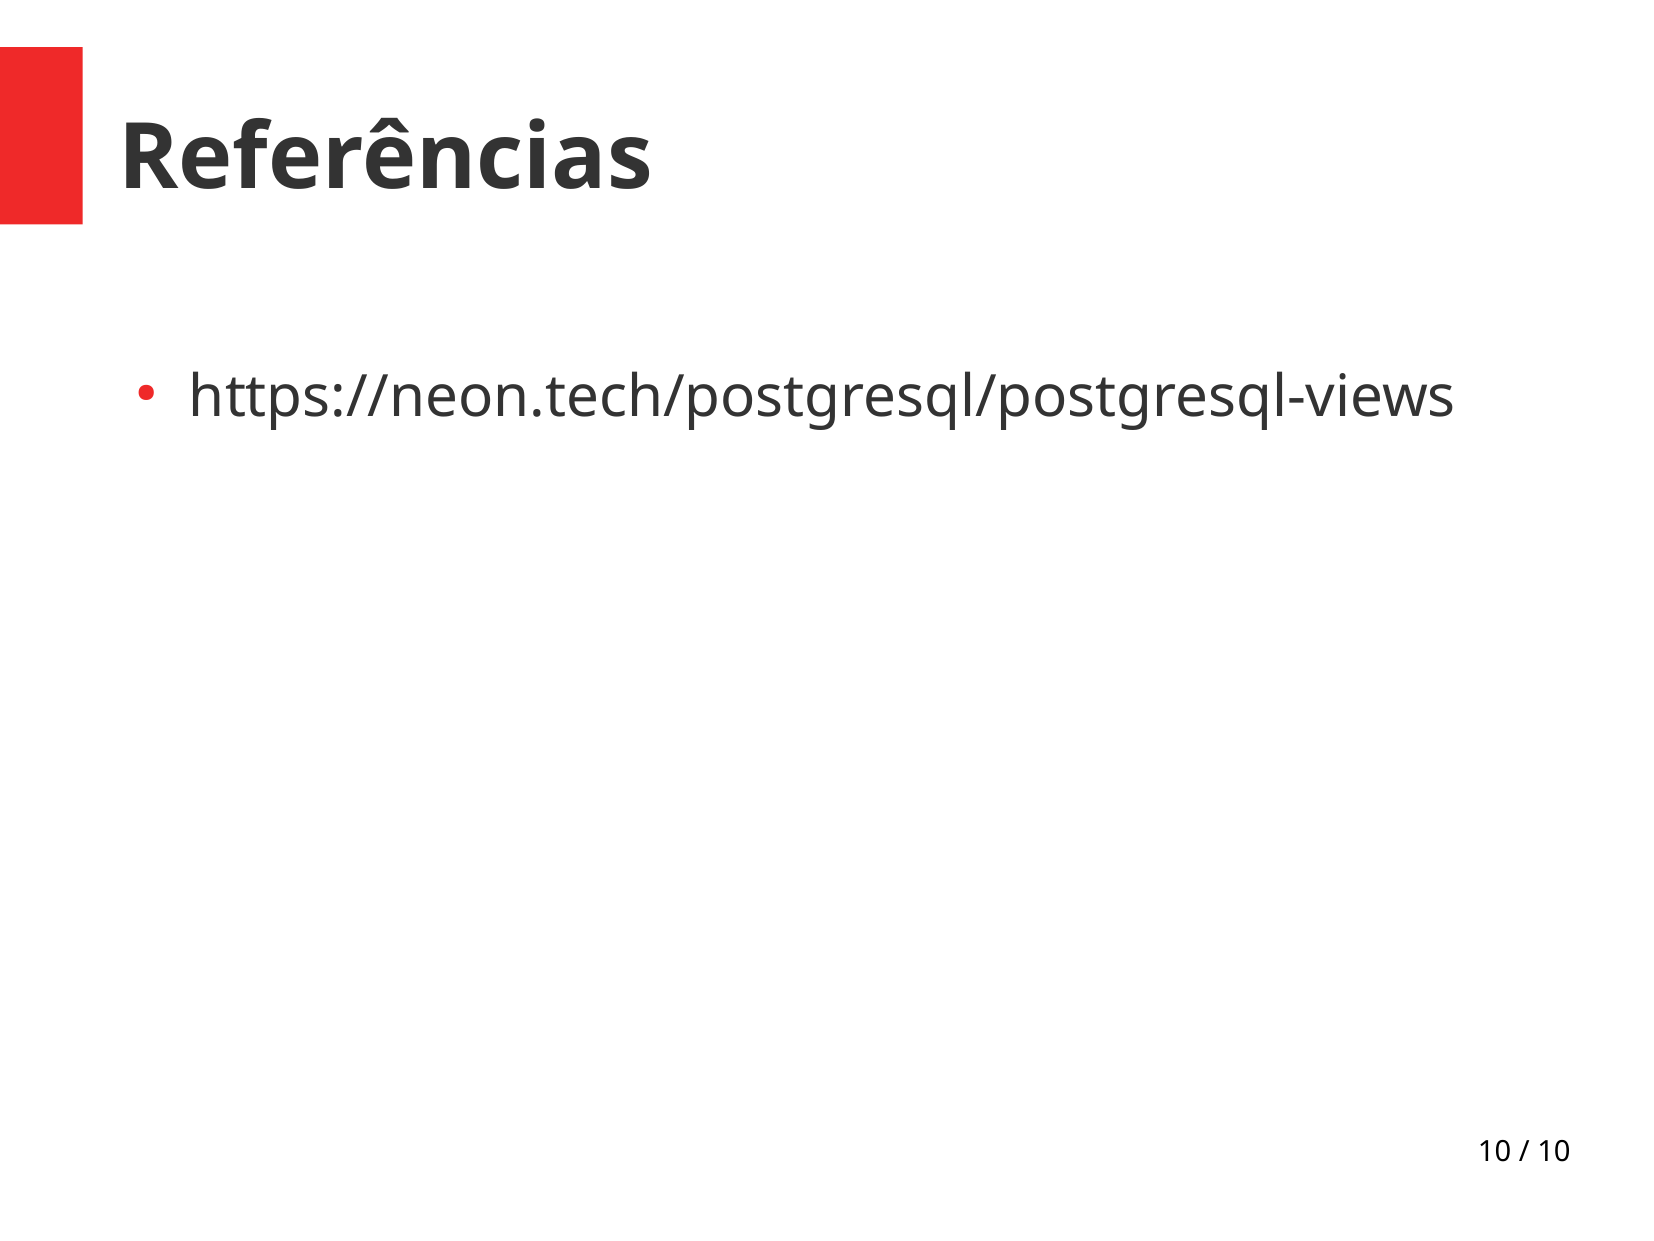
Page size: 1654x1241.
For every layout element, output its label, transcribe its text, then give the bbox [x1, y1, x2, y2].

title Referências [118, 49, 1571, 257]
list https://neon.tech/postgresql/postgresql-views [118, 354, 1536, 1074]
